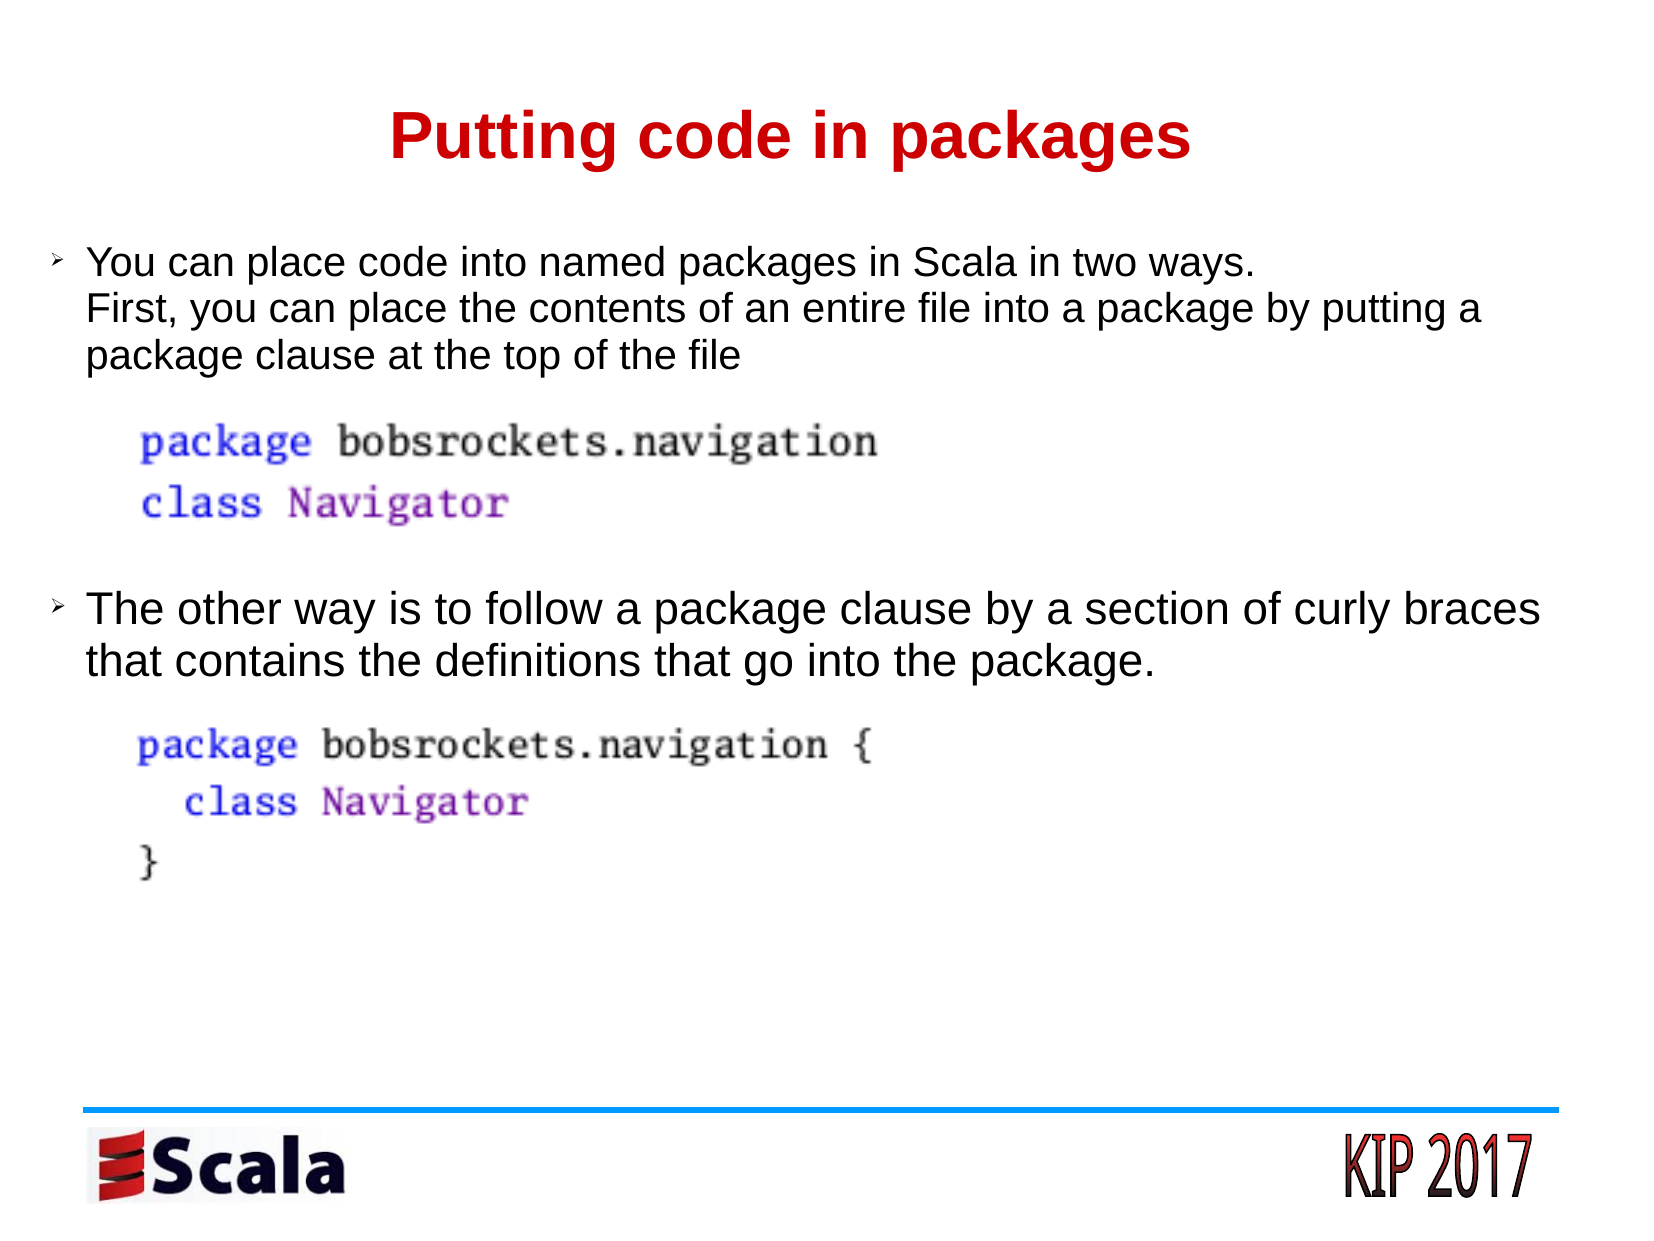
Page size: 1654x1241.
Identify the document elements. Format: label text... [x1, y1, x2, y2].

title Putting code in packages [47, 70, 1536, 184]
picture [81, 726, 904, 892]
text_box You can place code into named packages in Scala in two ways. First, you can place the contents of an entire file into a package by putting a package clause at the top of the file The other way is to follow a package clause by a section of curly braces that contains the definitions that go into the package. [0, 184, 1607, 861]
picture [118, 401, 959, 556]
picture [86, 1127, 359, 1204]
